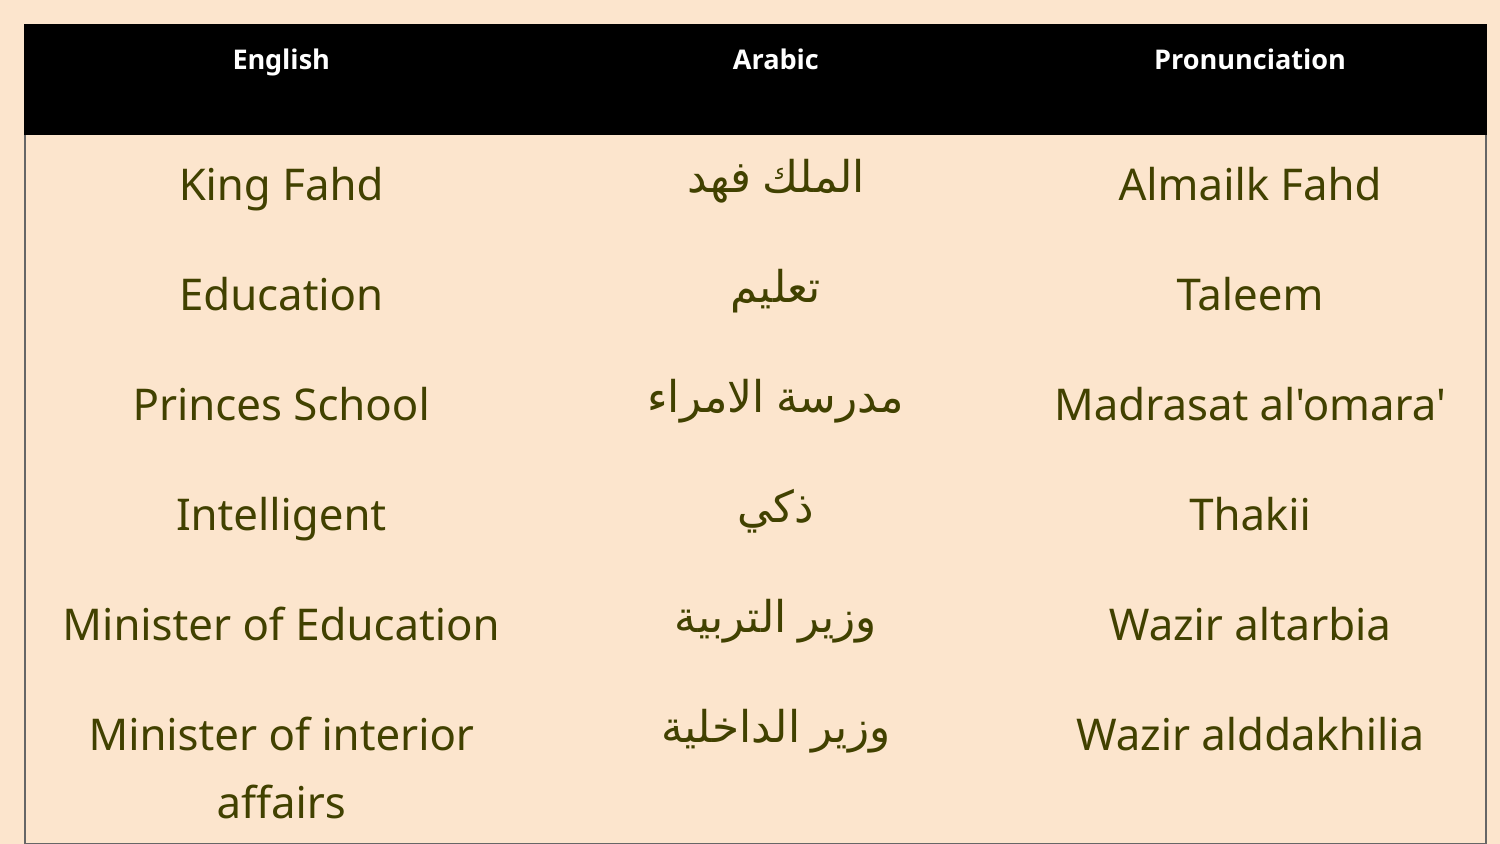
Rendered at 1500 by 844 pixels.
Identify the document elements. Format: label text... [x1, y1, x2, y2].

table_cell الملك فهد [538, 135, 1014, 245]
table_cell مدرسة الامراء [538, 355, 1014, 464]
table_header Arabic [538, 26, 1014, 135]
table_cell وزير الداخلية [538, 684, 1014, 843]
table_header English [26, 26, 538, 135]
table_cell King Fahd [26, 135, 538, 245]
table_cell Thakii [1014, 464, 1485, 574]
table_cell Education [26, 245, 538, 355]
table_header Pronunciation [1014, 26, 1485, 135]
table_cell وزير التربية [538, 574, 1014, 684]
table_cell Wazir altarbia [1014, 574, 1485, 684]
table_cell Minister of interior affairs [26, 684, 538, 843]
table_cell Taleem [1014, 245, 1485, 355]
table_cell Almailk Fahd [1014, 135, 1485, 245]
table_cell Wazir alddakhilia [1014, 684, 1485, 843]
table_cell Minister of Education [26, 574, 538, 684]
table_cell ذكي [538, 464, 1014, 574]
table_cell Madrasat al'omara' [1014, 355, 1485, 464]
table_cell Princes School [26, 355, 538, 464]
table_cell تعليم [538, 245, 1014, 355]
table_cell Intelligent [26, 464, 538, 574]
